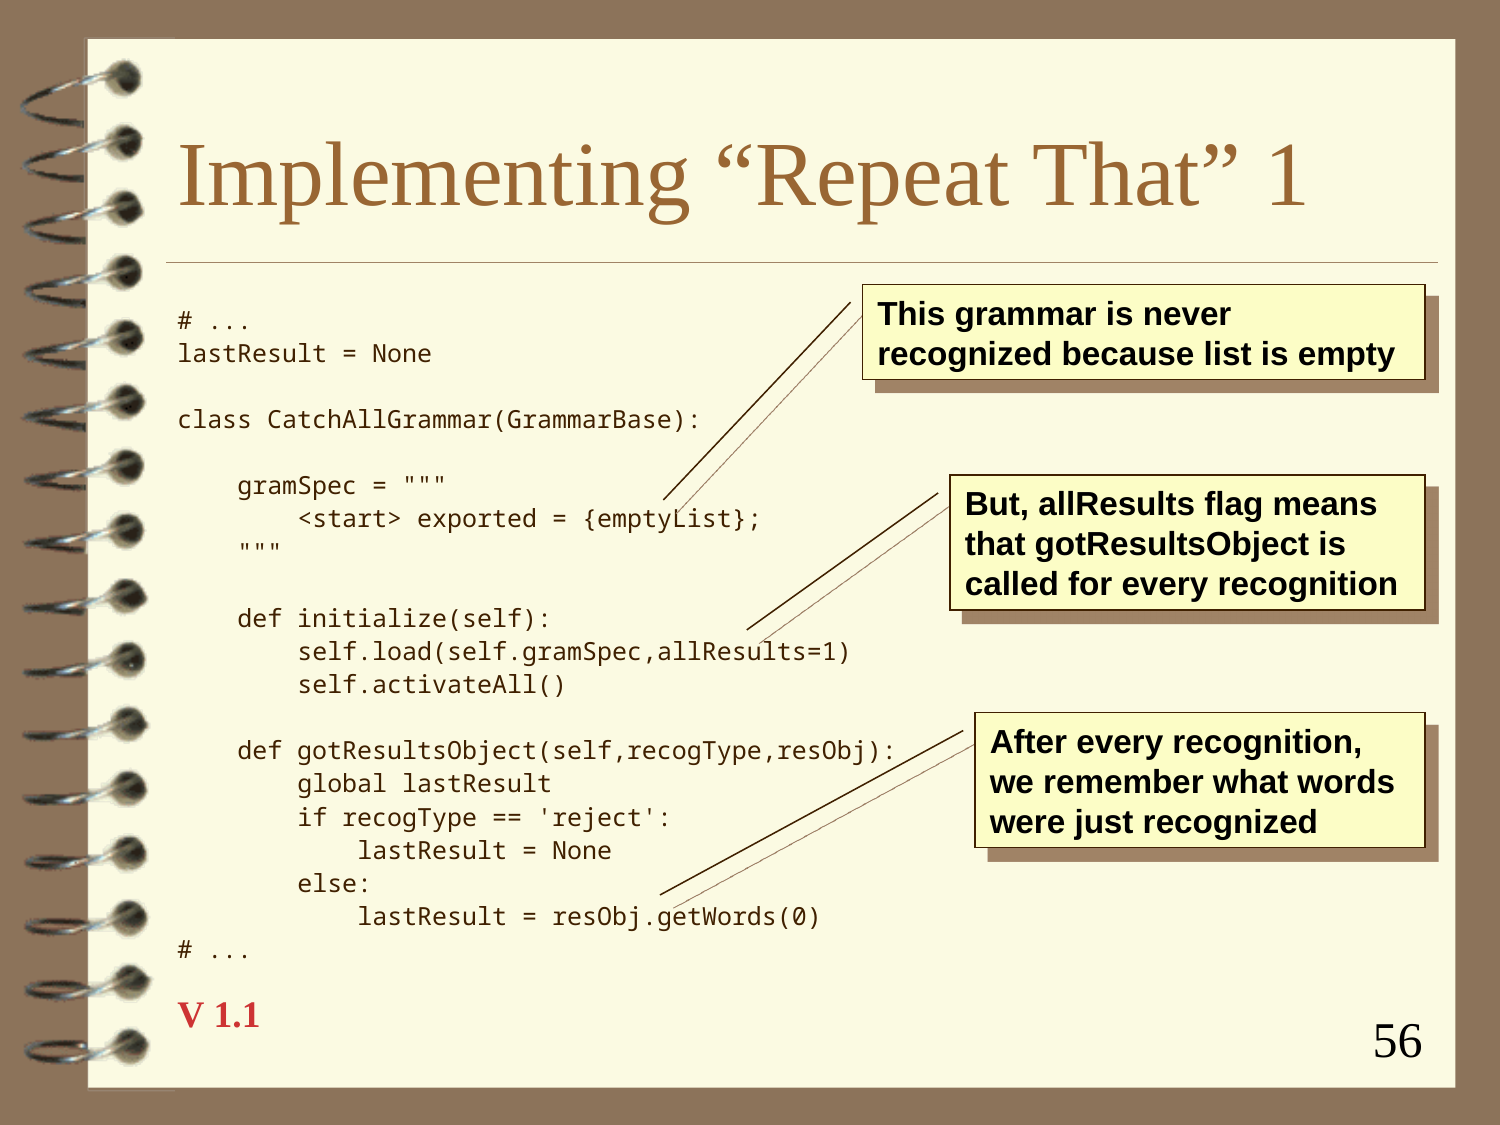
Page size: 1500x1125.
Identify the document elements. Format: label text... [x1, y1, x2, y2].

text_box This grammar is never recognized because list is empty [862, 284, 1425, 380]
text_box After every recognition, we remember what words were just recognized [975, 712, 1425, 848]
picture [0, 0, 175, 1125]
text_box But, allResults flag means that gotResultsObject is called for every recognition [950, 475, 1425, 610]
list # ... lastResult = None class CatchAllGrammar(GrammarBase): gramSpec = """ <start> exported = {emptyList}; """ def initialize(self): self.load(self.gramSpec,allResults=1) self.activateAll() def gotResultsObject(self,recogType,resObj): global lastResult if recogType == 'reject': lastResult = None else: lastResult = resObj.getWords(0) # ... [162, 299, 1438, 976]
text_box V 1.1 [162, 987, 288, 1051]
title Implementing “Repeat That” 1 [162, 74, 1438, 263]
